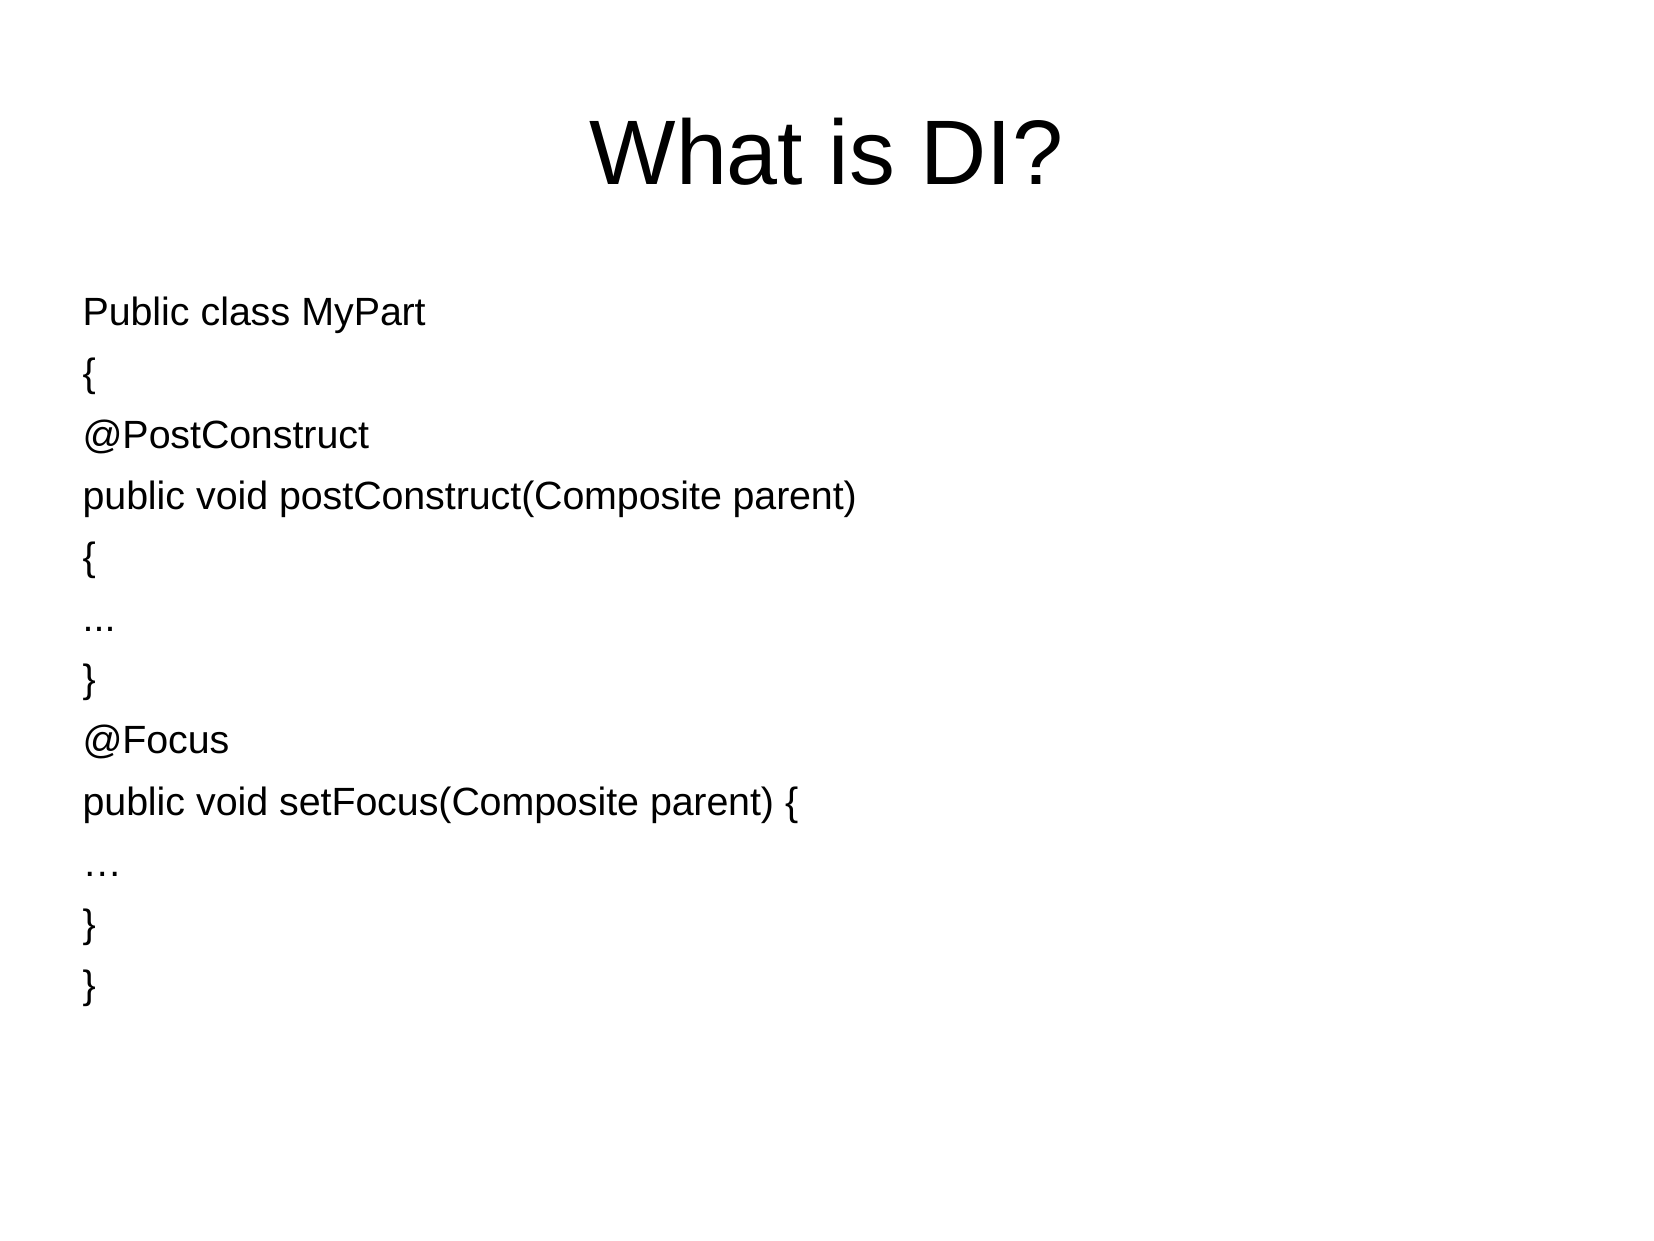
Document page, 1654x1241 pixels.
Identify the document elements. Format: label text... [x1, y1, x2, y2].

list Public class MyPart { @PostConstruct public void postConstruct(Composite parent) { ... } @Focus public void setFocus(Composite parent) { … } } [82, 290, 1538, 1010]
title What is DI? [82, 49, 1571, 257]
